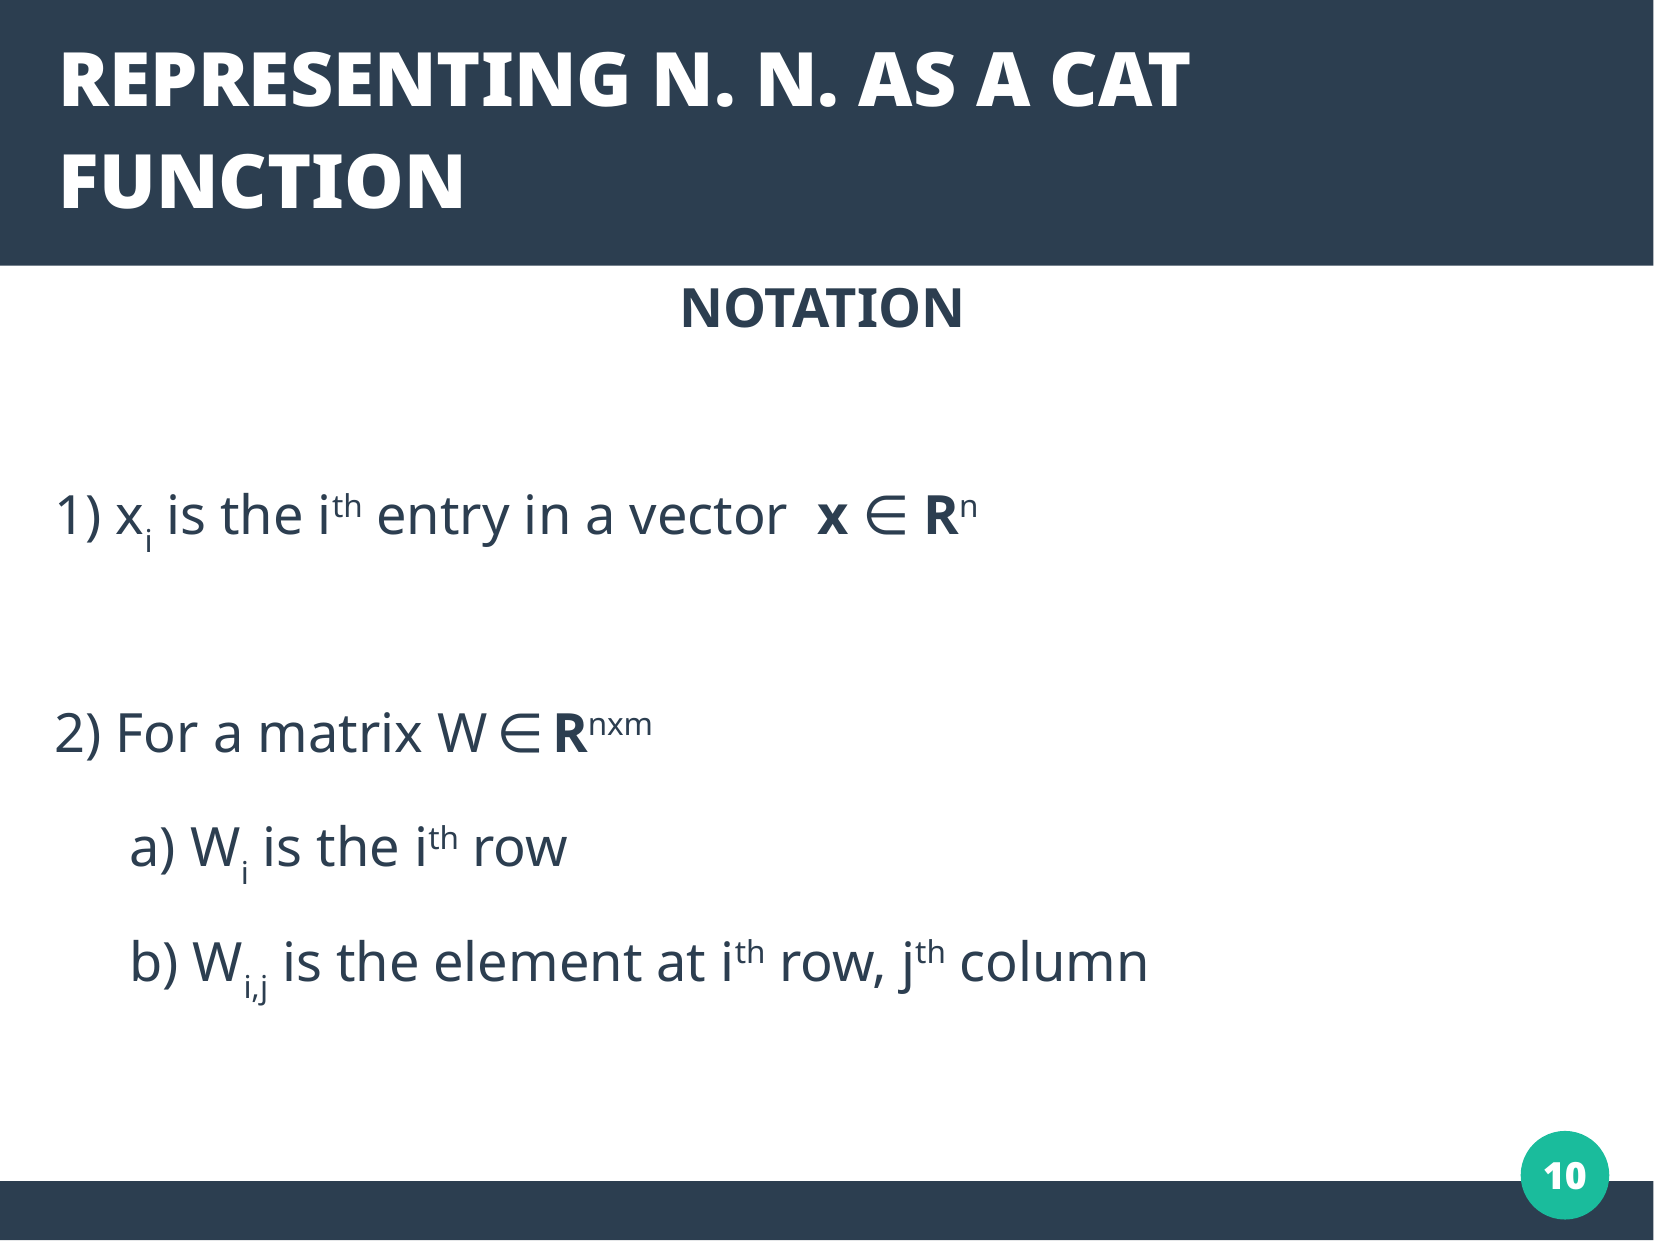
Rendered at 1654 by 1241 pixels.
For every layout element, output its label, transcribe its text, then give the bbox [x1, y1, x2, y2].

title REPRESENTING N. N. AS A CAT FUNCTION [59, 49, 1595, 207]
list NOTATION 1) xi is the ith entry in a vector x ∈ Rn 2) For a matrix W ∈ Rnxm a) Wi is the ith row b) Wi,j is the element at ith row, jth column [54, 270, 1591, 1097]
